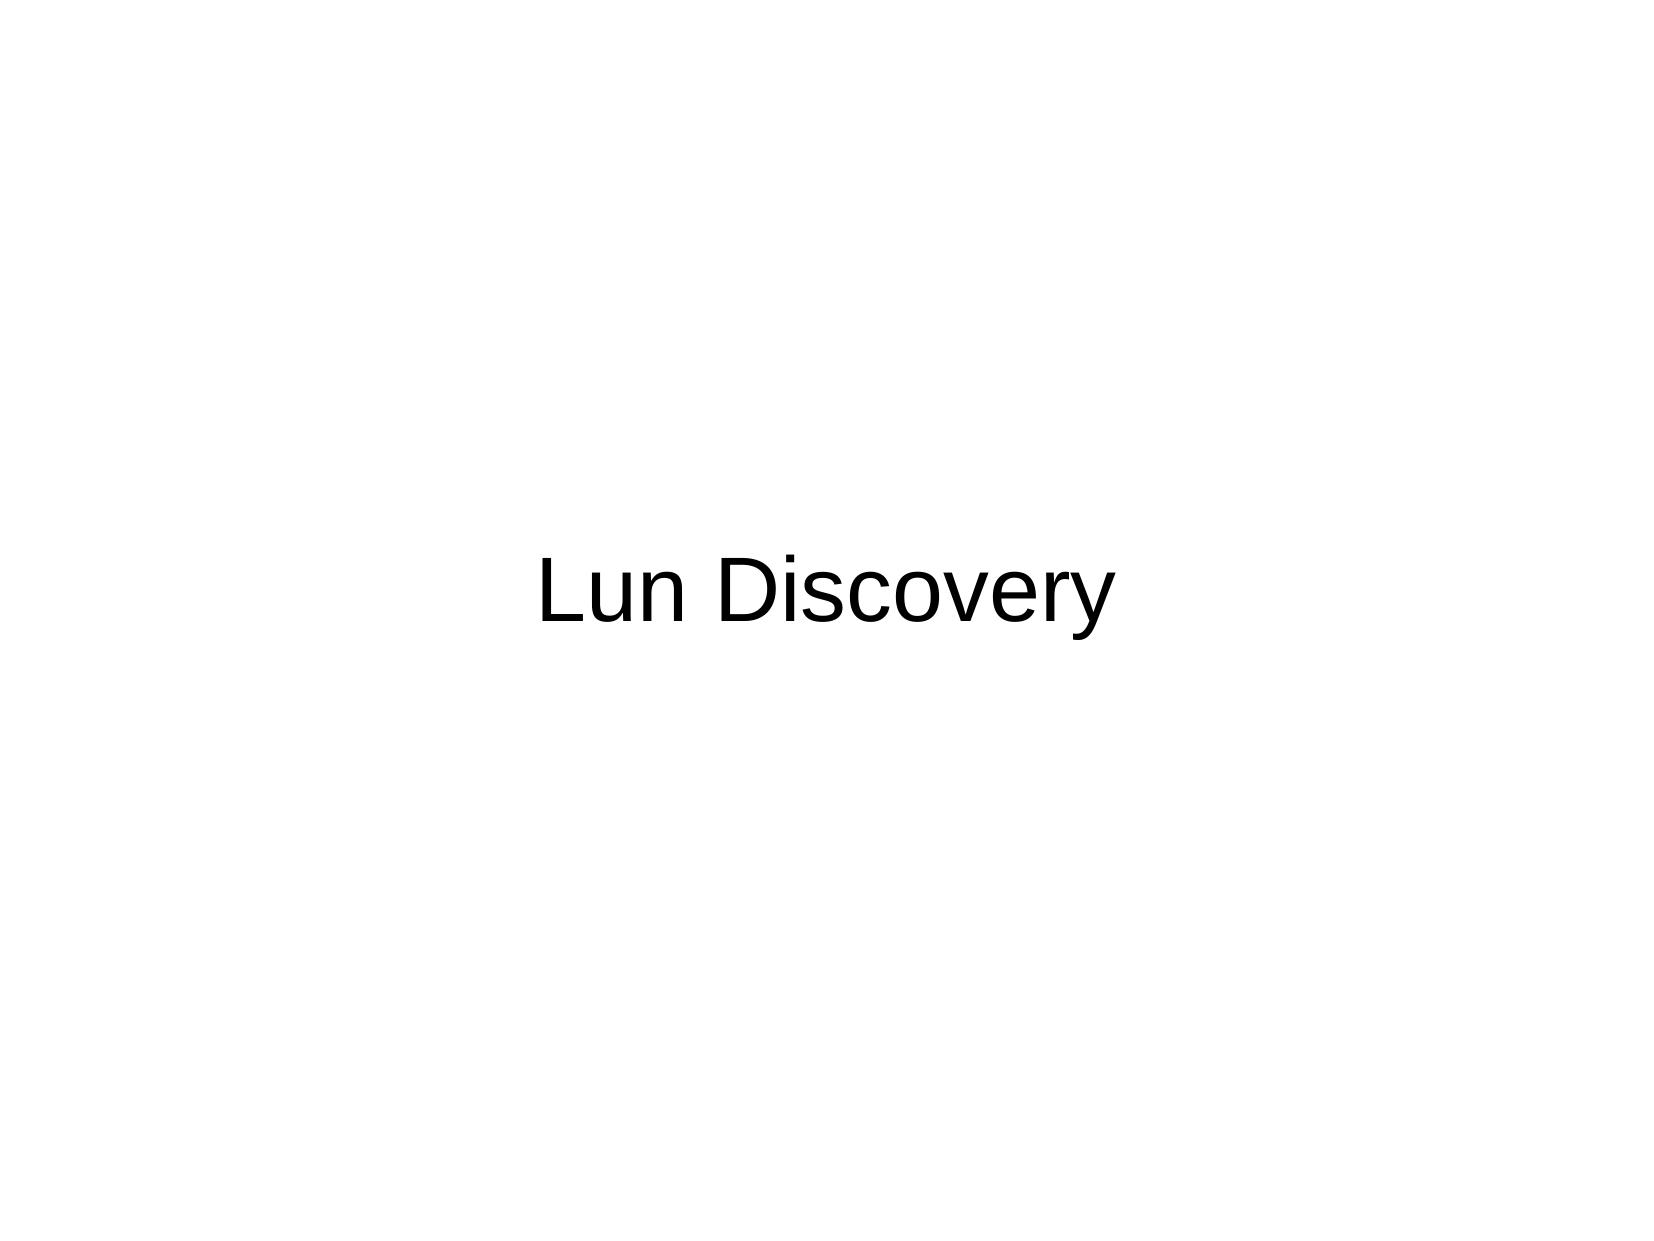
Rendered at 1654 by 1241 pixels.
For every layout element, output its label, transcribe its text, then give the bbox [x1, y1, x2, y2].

title Lun Discovery [82, 486, 1571, 694]
